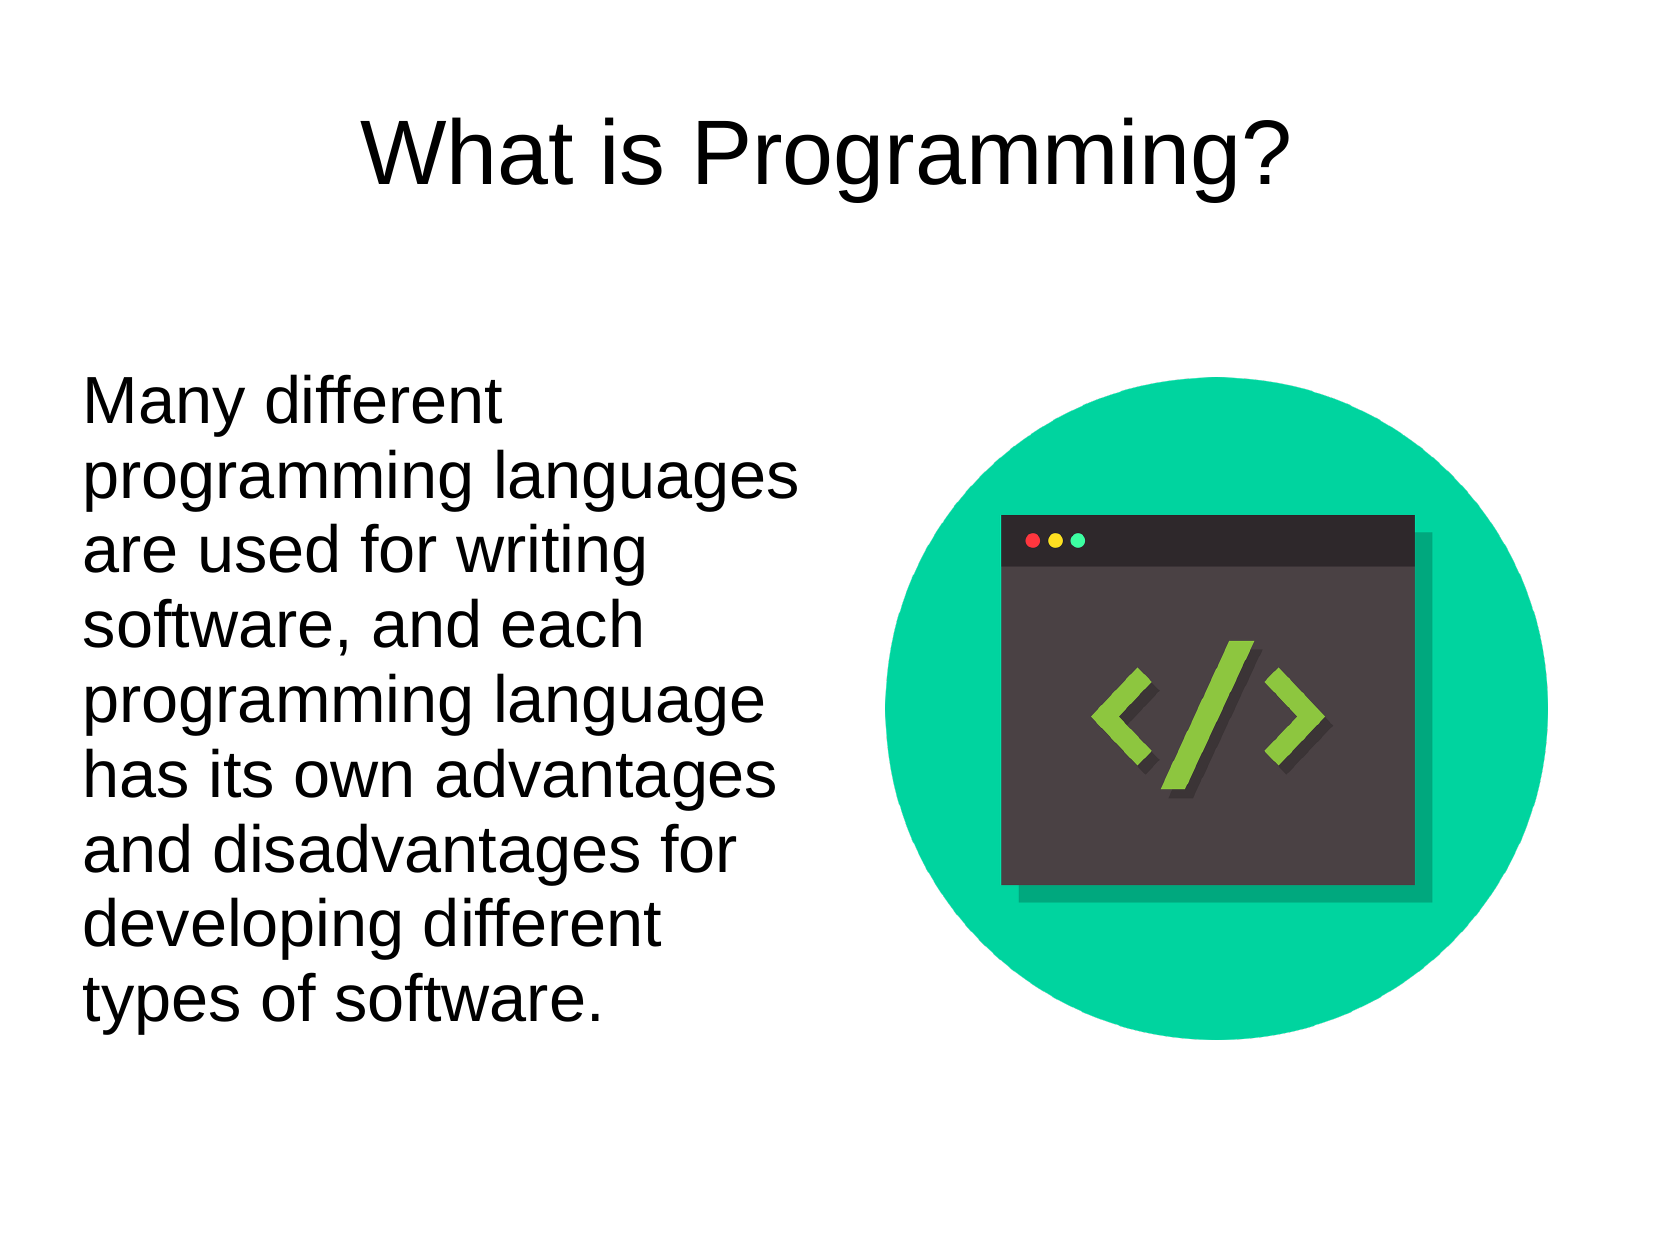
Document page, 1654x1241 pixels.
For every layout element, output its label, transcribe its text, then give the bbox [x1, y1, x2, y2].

picture [885, 377, 1548, 1040]
subtitle Many different programming languages are used for writing software, and each programming language has its own advantages and disadvantages for developing different types of software. [82, 290, 1571, 1109]
title What is Programming? [82, 49, 1571, 257]
